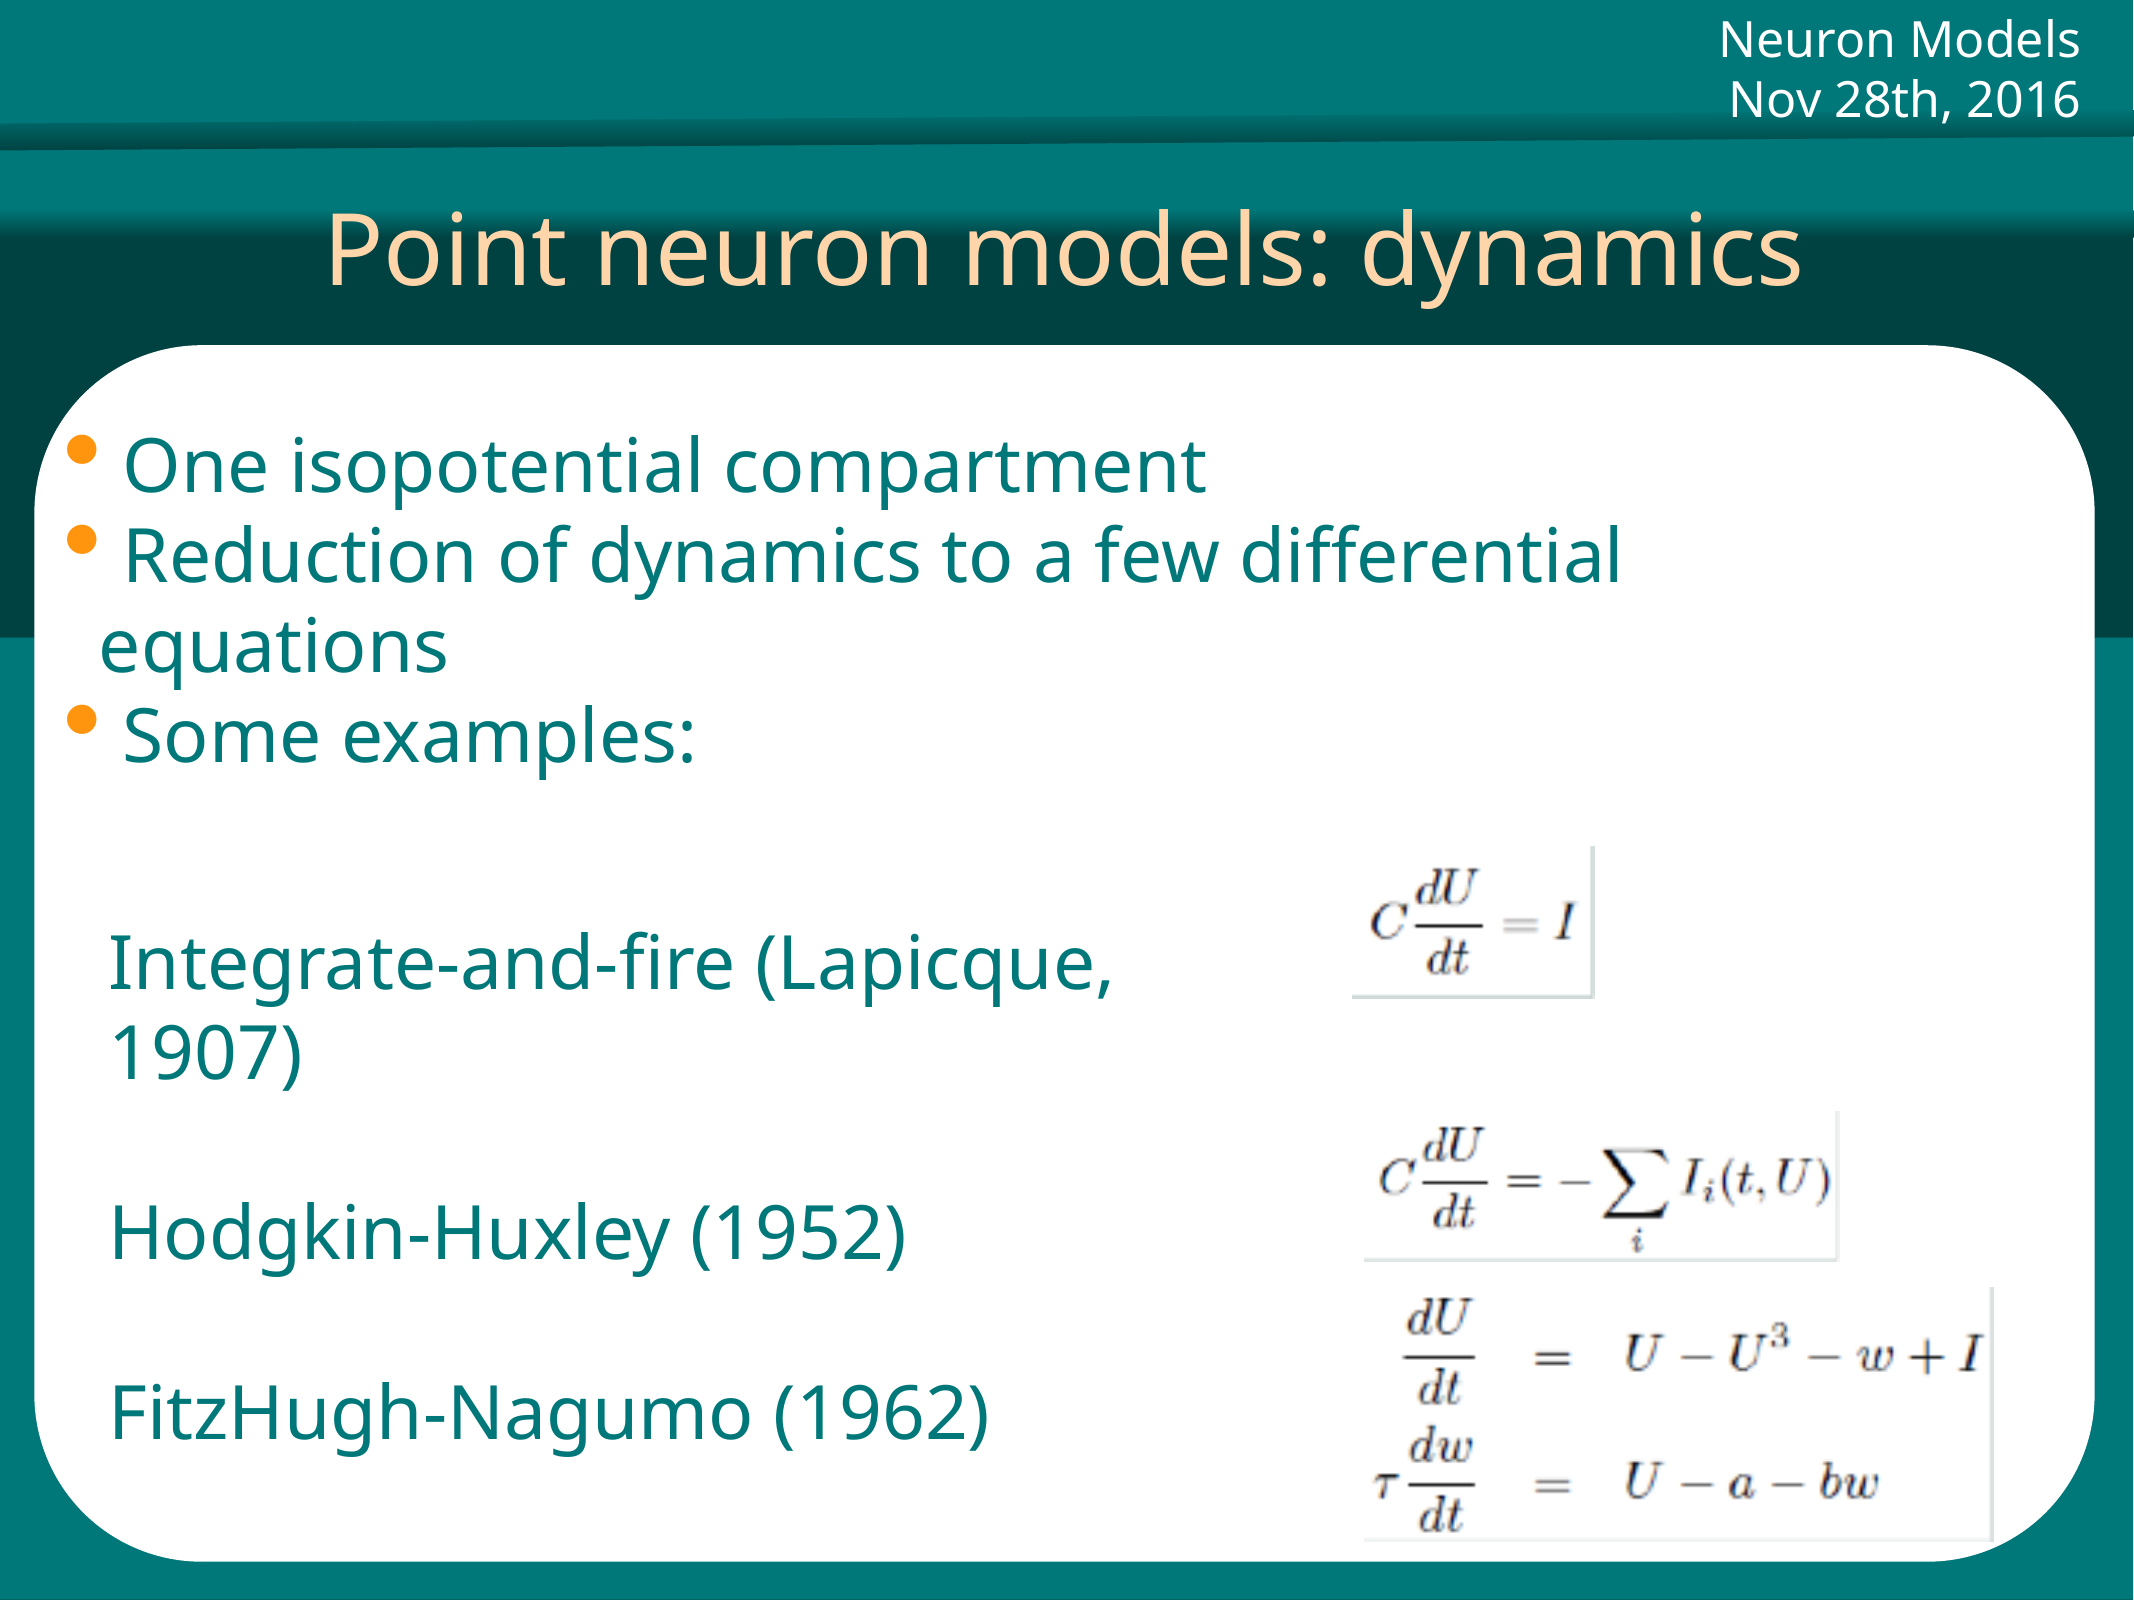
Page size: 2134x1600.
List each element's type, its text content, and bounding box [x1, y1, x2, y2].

text_box One isopotential compartment Reduction of dynamics to a few differential equations Some examples: [55, 364, 2072, 832]
picture [1352, 846, 1595, 999]
text_box Neuron Models Nov 28th, 2016 [443, 1, 2090, 135]
picture [1364, 1111, 1840, 1262]
picture [1364, 1287, 1994, 1542]
text_box Integrate-and-fire (Lapicque, 1907) Hodgkin-Huxley (1952) FitzHugh-Nagumo (1962) [99, 849, 1263, 1519]
text_box Point neuron models: dynamics [32, 153, 2097, 337]
